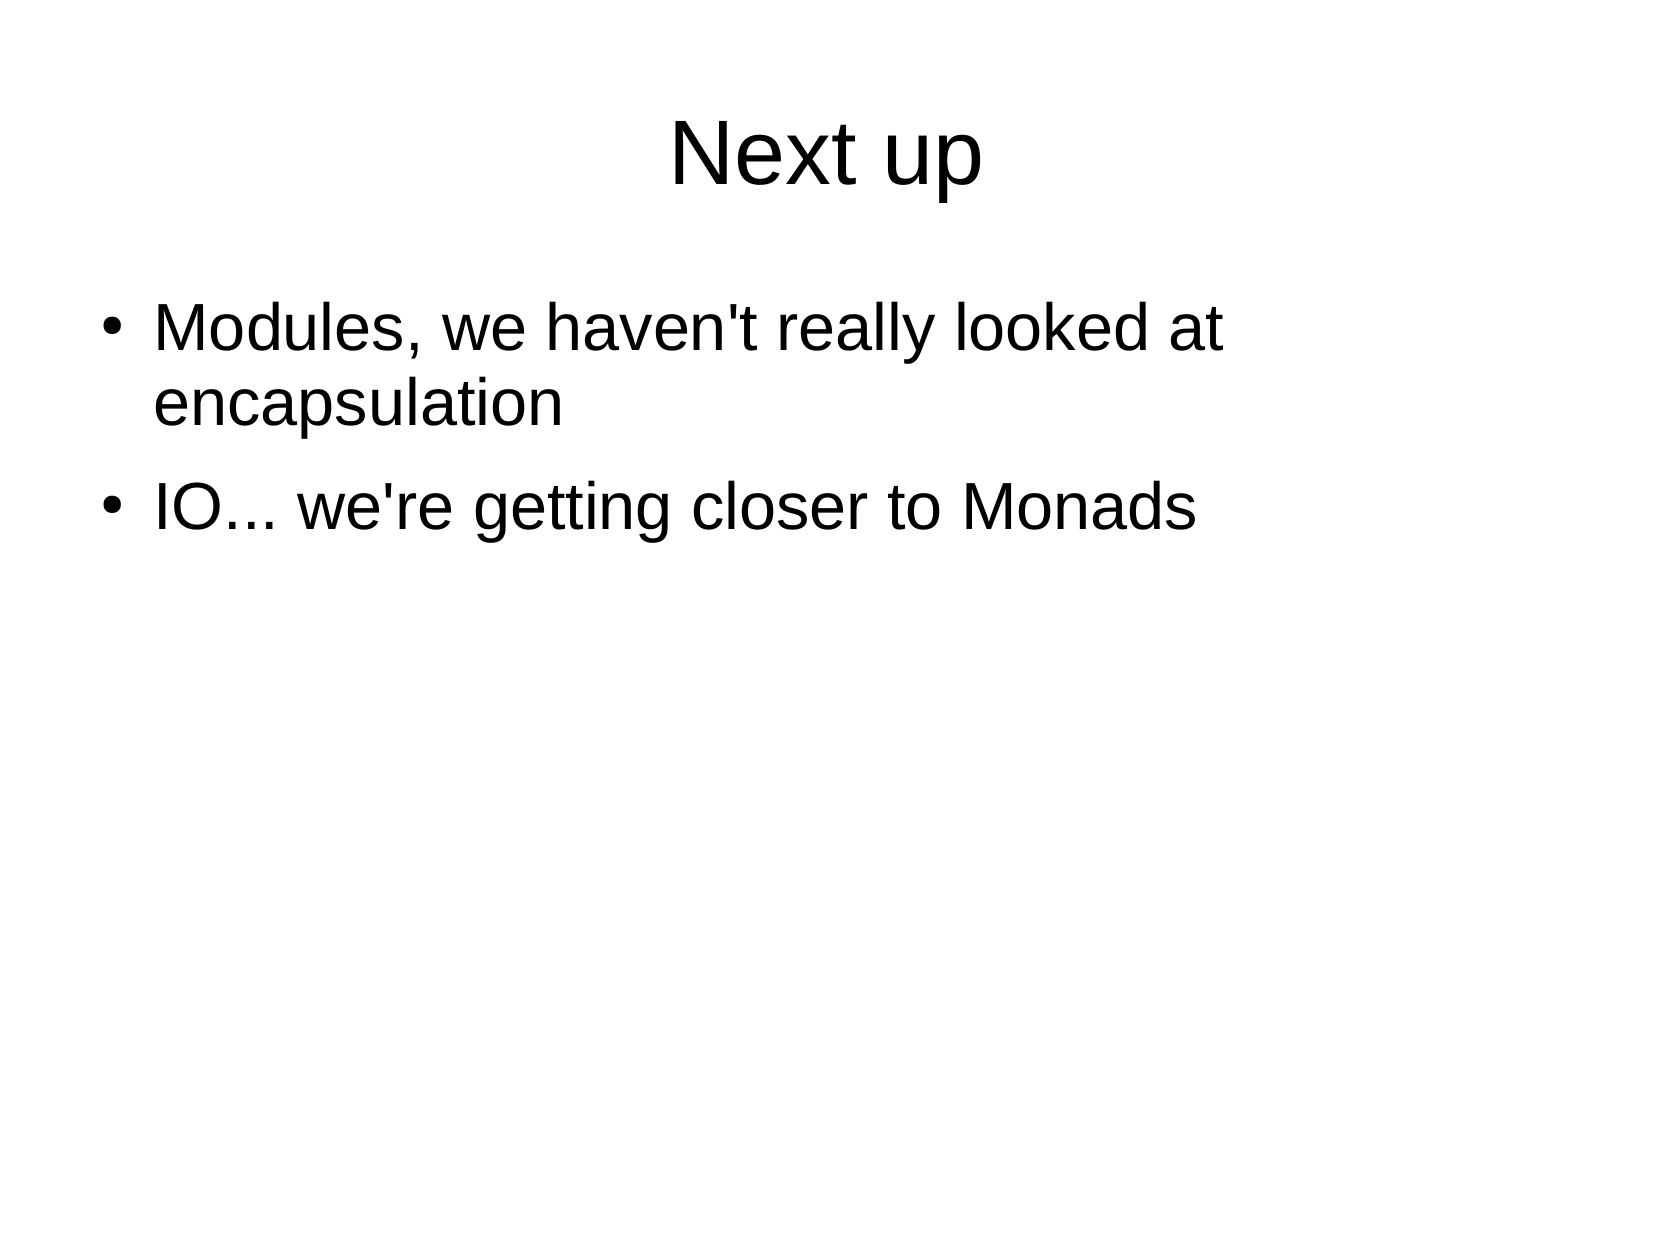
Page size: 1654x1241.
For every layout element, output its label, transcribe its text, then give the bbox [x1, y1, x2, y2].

list Modules, we haven't really looked at encapsulation IO... we're getting closer to Monads [82, 290, 1571, 1094]
title Next up [82, 56, 1571, 250]
